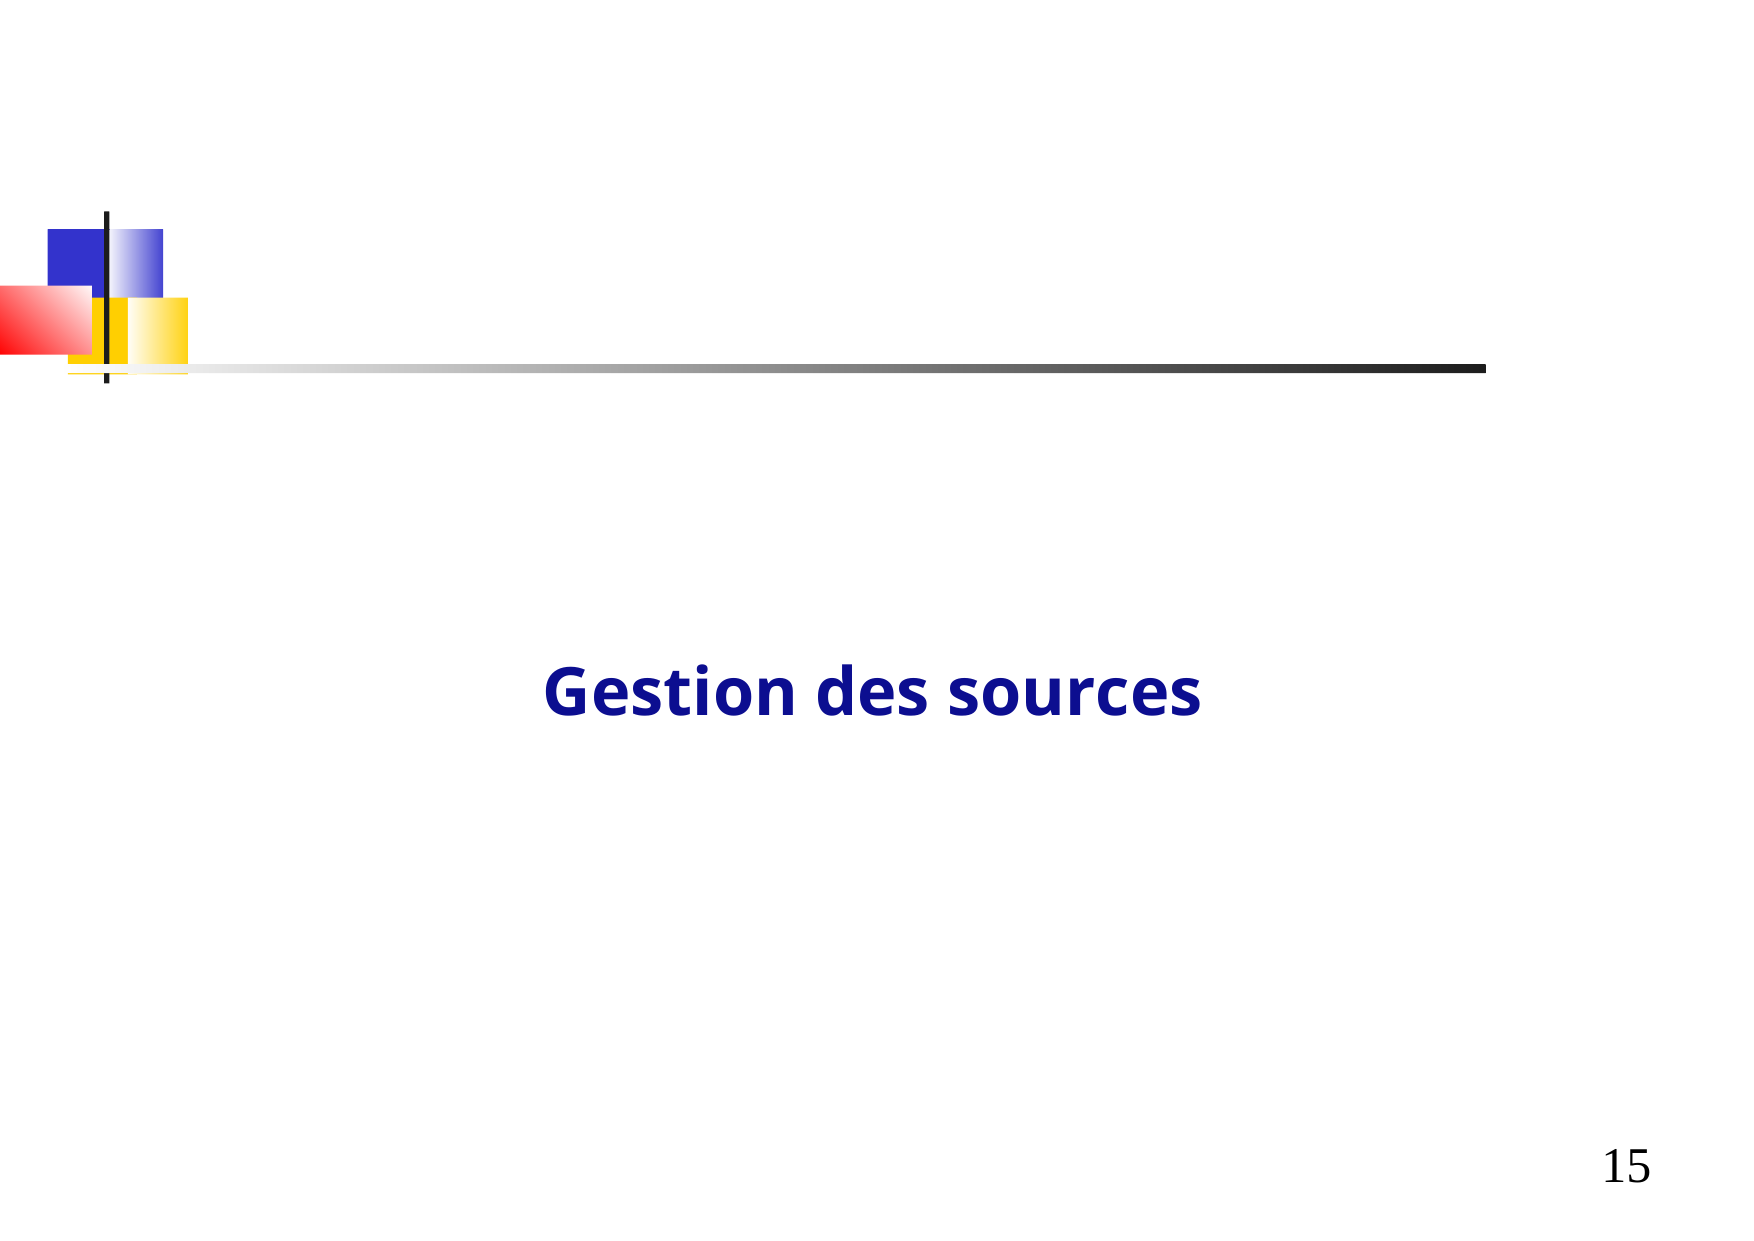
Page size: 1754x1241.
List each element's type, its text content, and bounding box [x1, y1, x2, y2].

subtitle Gestion des sources [179, 371, 1567, 1091]
